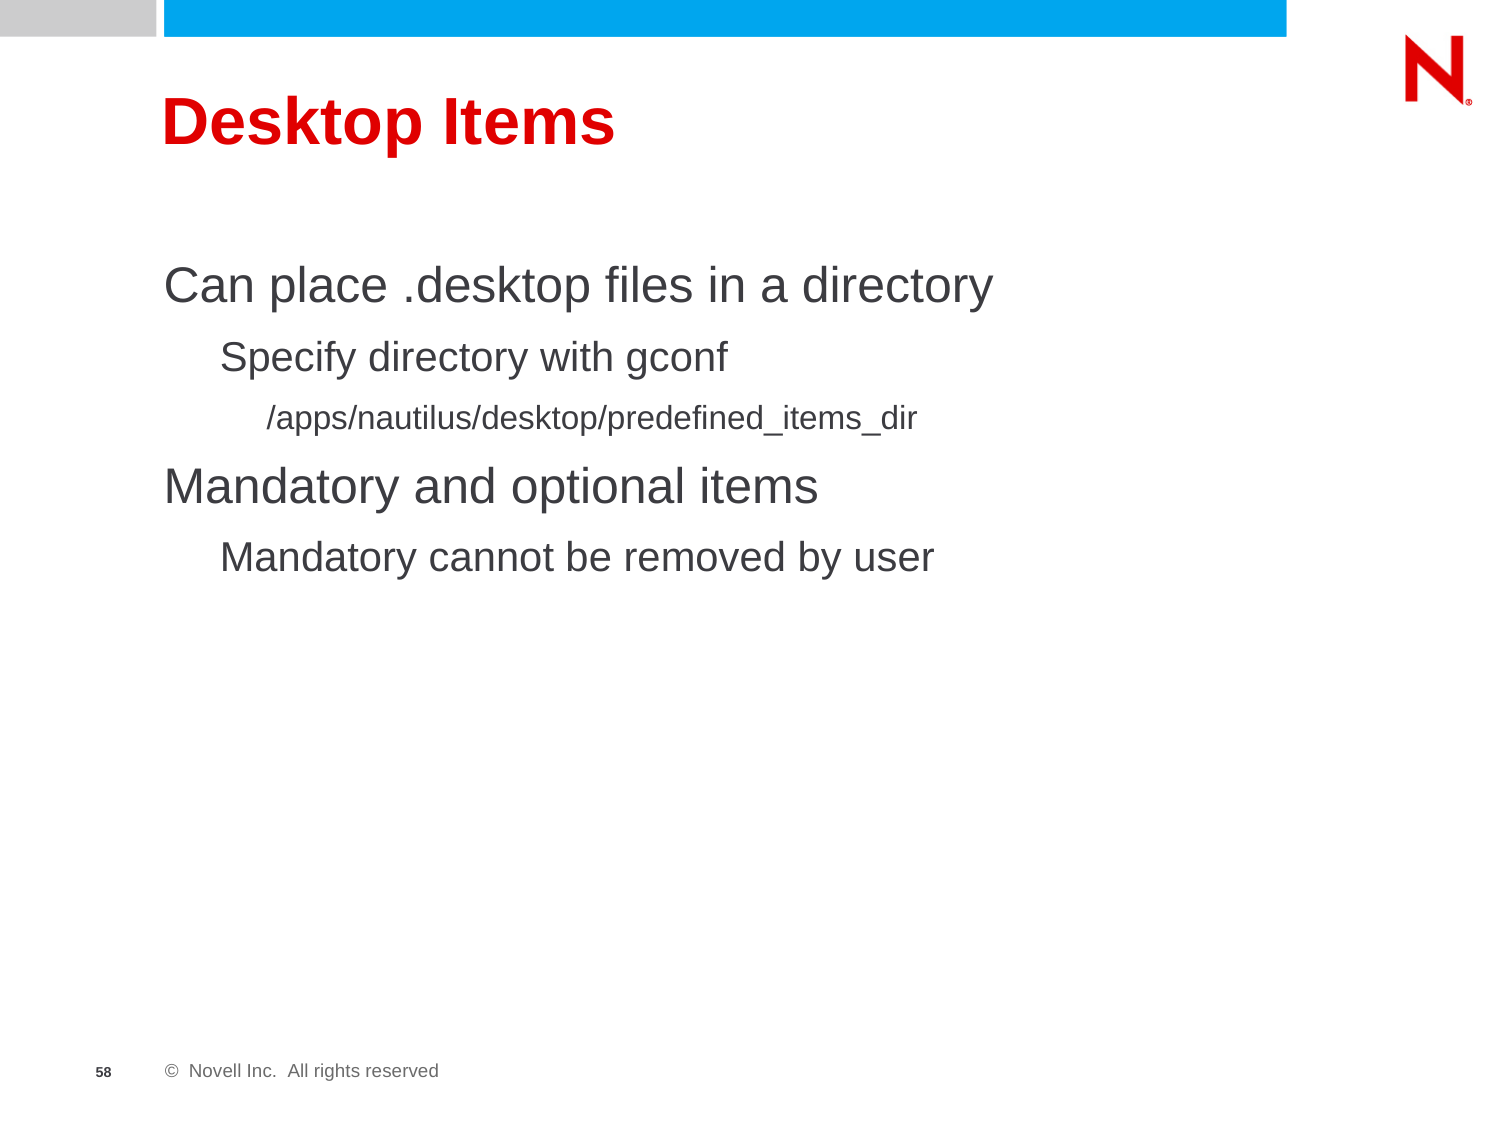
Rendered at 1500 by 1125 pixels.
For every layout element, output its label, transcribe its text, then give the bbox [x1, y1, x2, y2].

title Desktop Items [161, 41, 1383, 205]
list Can place .desktop files in a directory Specify directory with gconf /apps/nautilus/desktop/predefined_items_dir Mandatory and optional items Mandatory cannot be removed by user [163, 254, 1404, 986]
picture [1403, 32, 1473, 107]
